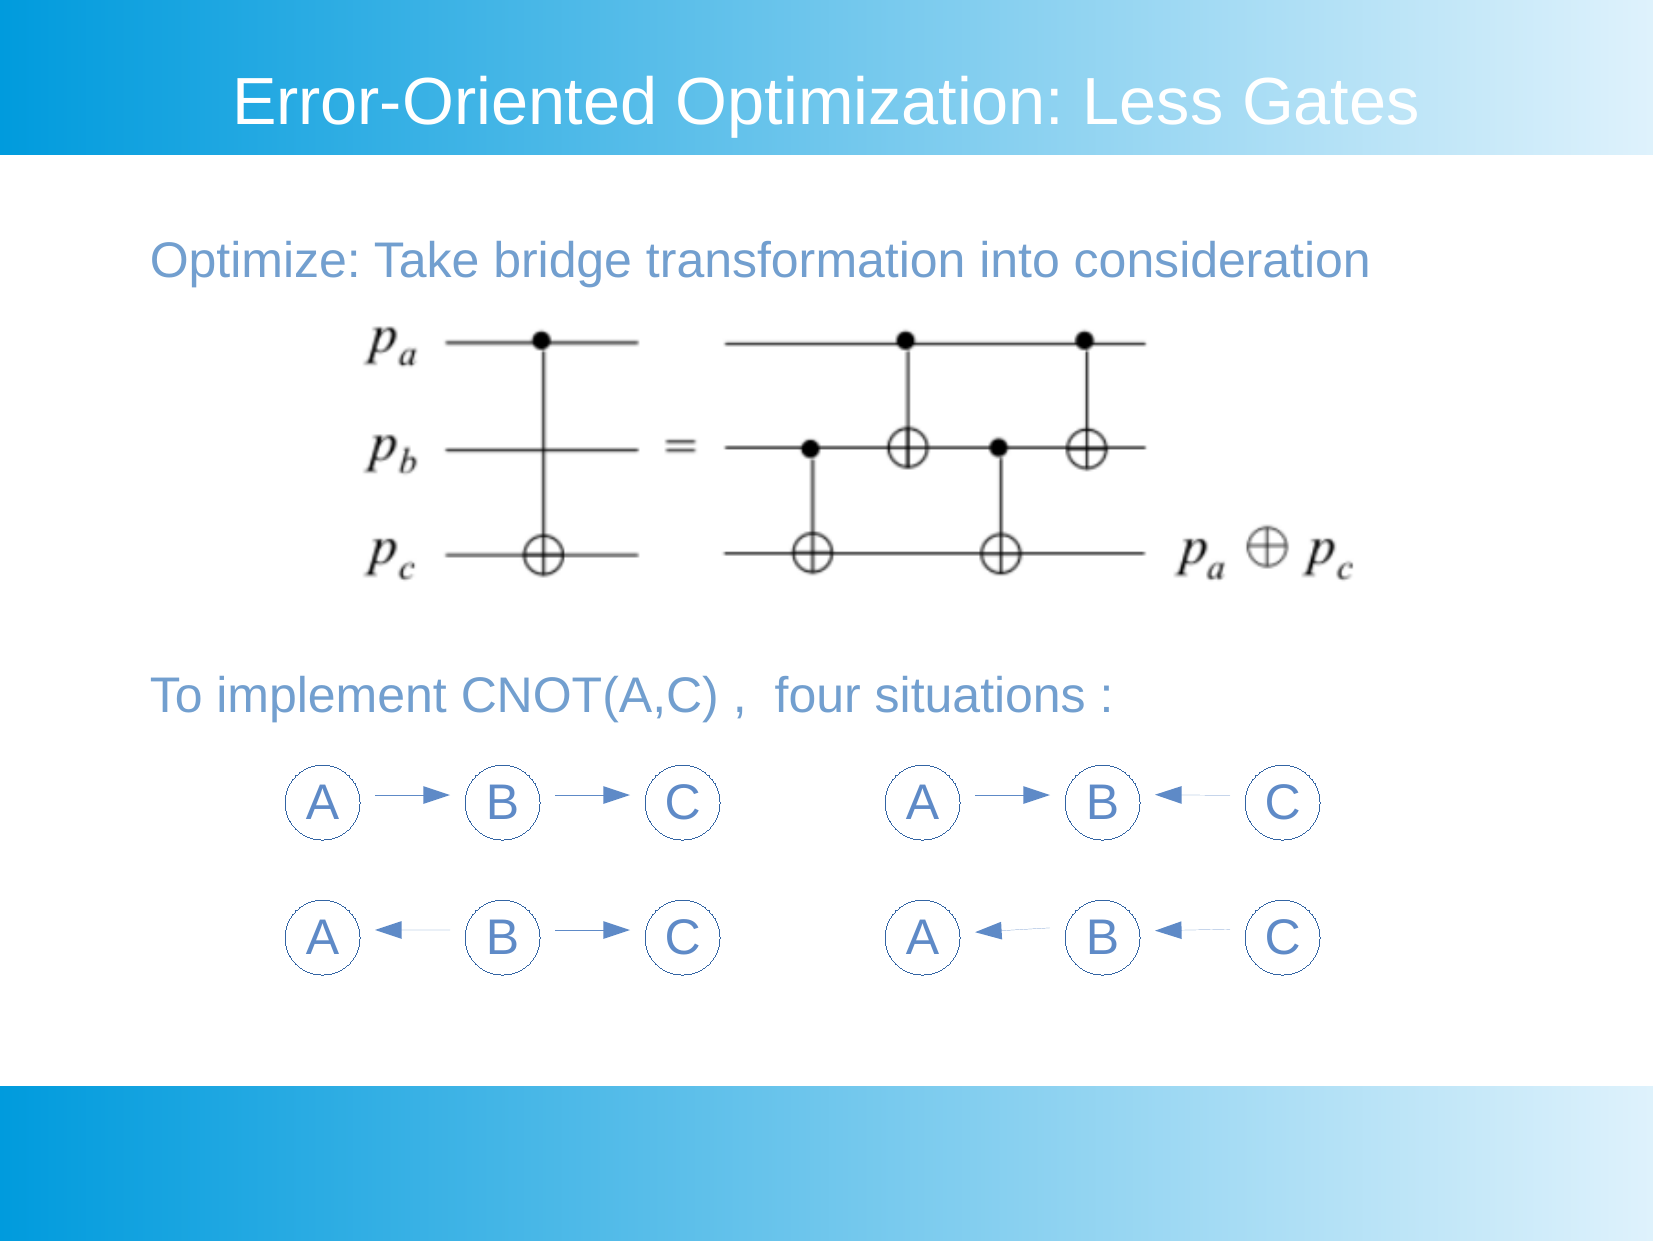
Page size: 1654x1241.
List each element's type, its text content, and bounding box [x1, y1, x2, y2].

text_box C [645, 804, 720, 841]
text_box A [885, 900, 961, 976]
text_box A [285, 804, 360, 841]
text_box Optimize: Take bridge transformation into consideration [135, 225, 1591, 369]
text_box B [1065, 900, 1141, 976]
text_box A [285, 900, 361, 976]
text_box C [645, 900, 721, 976]
text_box C [1245, 804, 1320, 841]
title Error-Oriented Optimization: Less Gates [82, 49, 1571, 155]
text_box B [465, 900, 541, 976]
text_box B [1065, 804, 1140, 841]
text_box B [494, 804, 511, 815]
text_box To implement CNOT(A,C) , four situations : [135, 660, 1591, 804]
picture [356, 314, 1366, 601]
text_box B [465, 804, 540, 841]
text_box B [1094, 804, 1111, 815]
text_box C [1245, 900, 1321, 976]
text_box A [885, 804, 960, 841]
